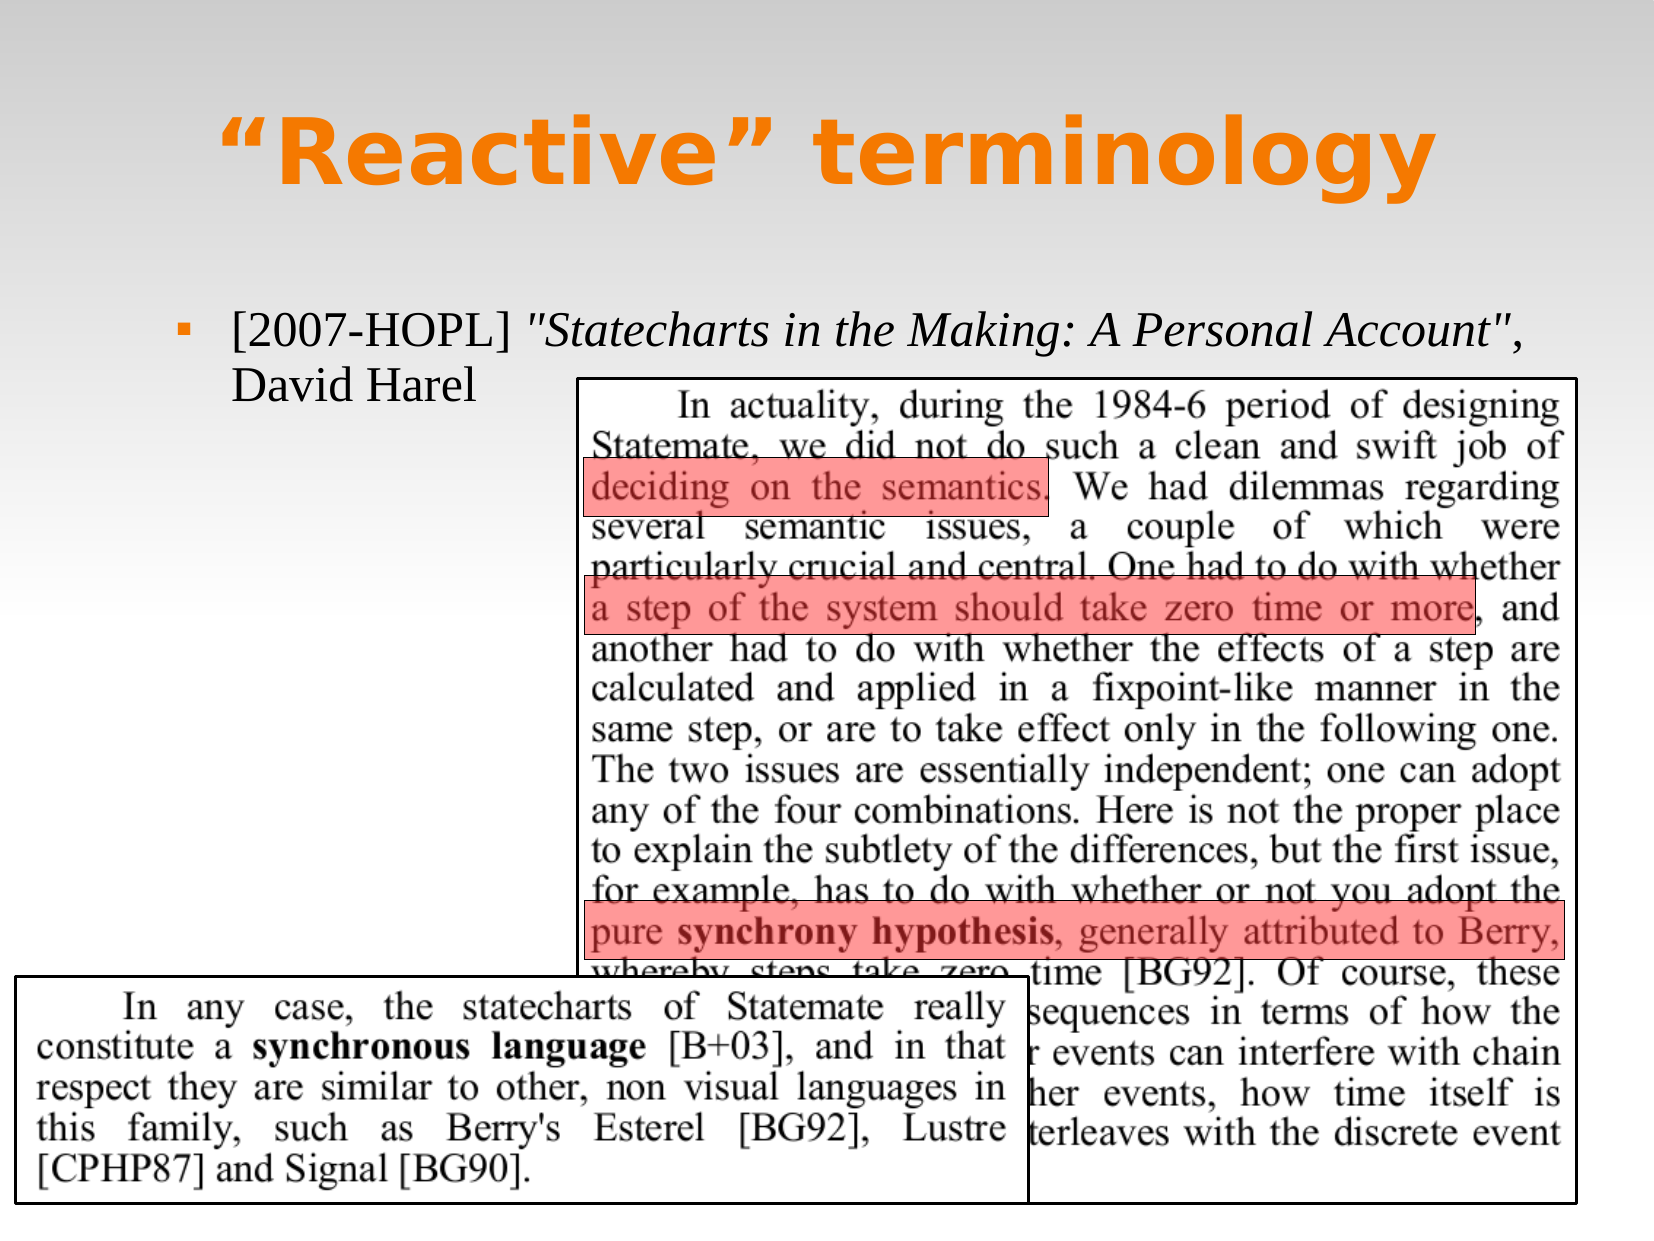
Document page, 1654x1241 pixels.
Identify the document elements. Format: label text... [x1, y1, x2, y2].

text_box [584, 575, 1476, 635]
list [2007-HOPL] "Statecharts in the Making: A Personal Account", David Harel [89, 302, 1576, 975]
title “Reactive” terminology [82, 49, 1571, 257]
text_box [584, 900, 1565, 960]
text_box [583, 457, 1049, 517]
picture [578, 380, 1576, 1202]
picture [16, 977, 1028, 1202]
